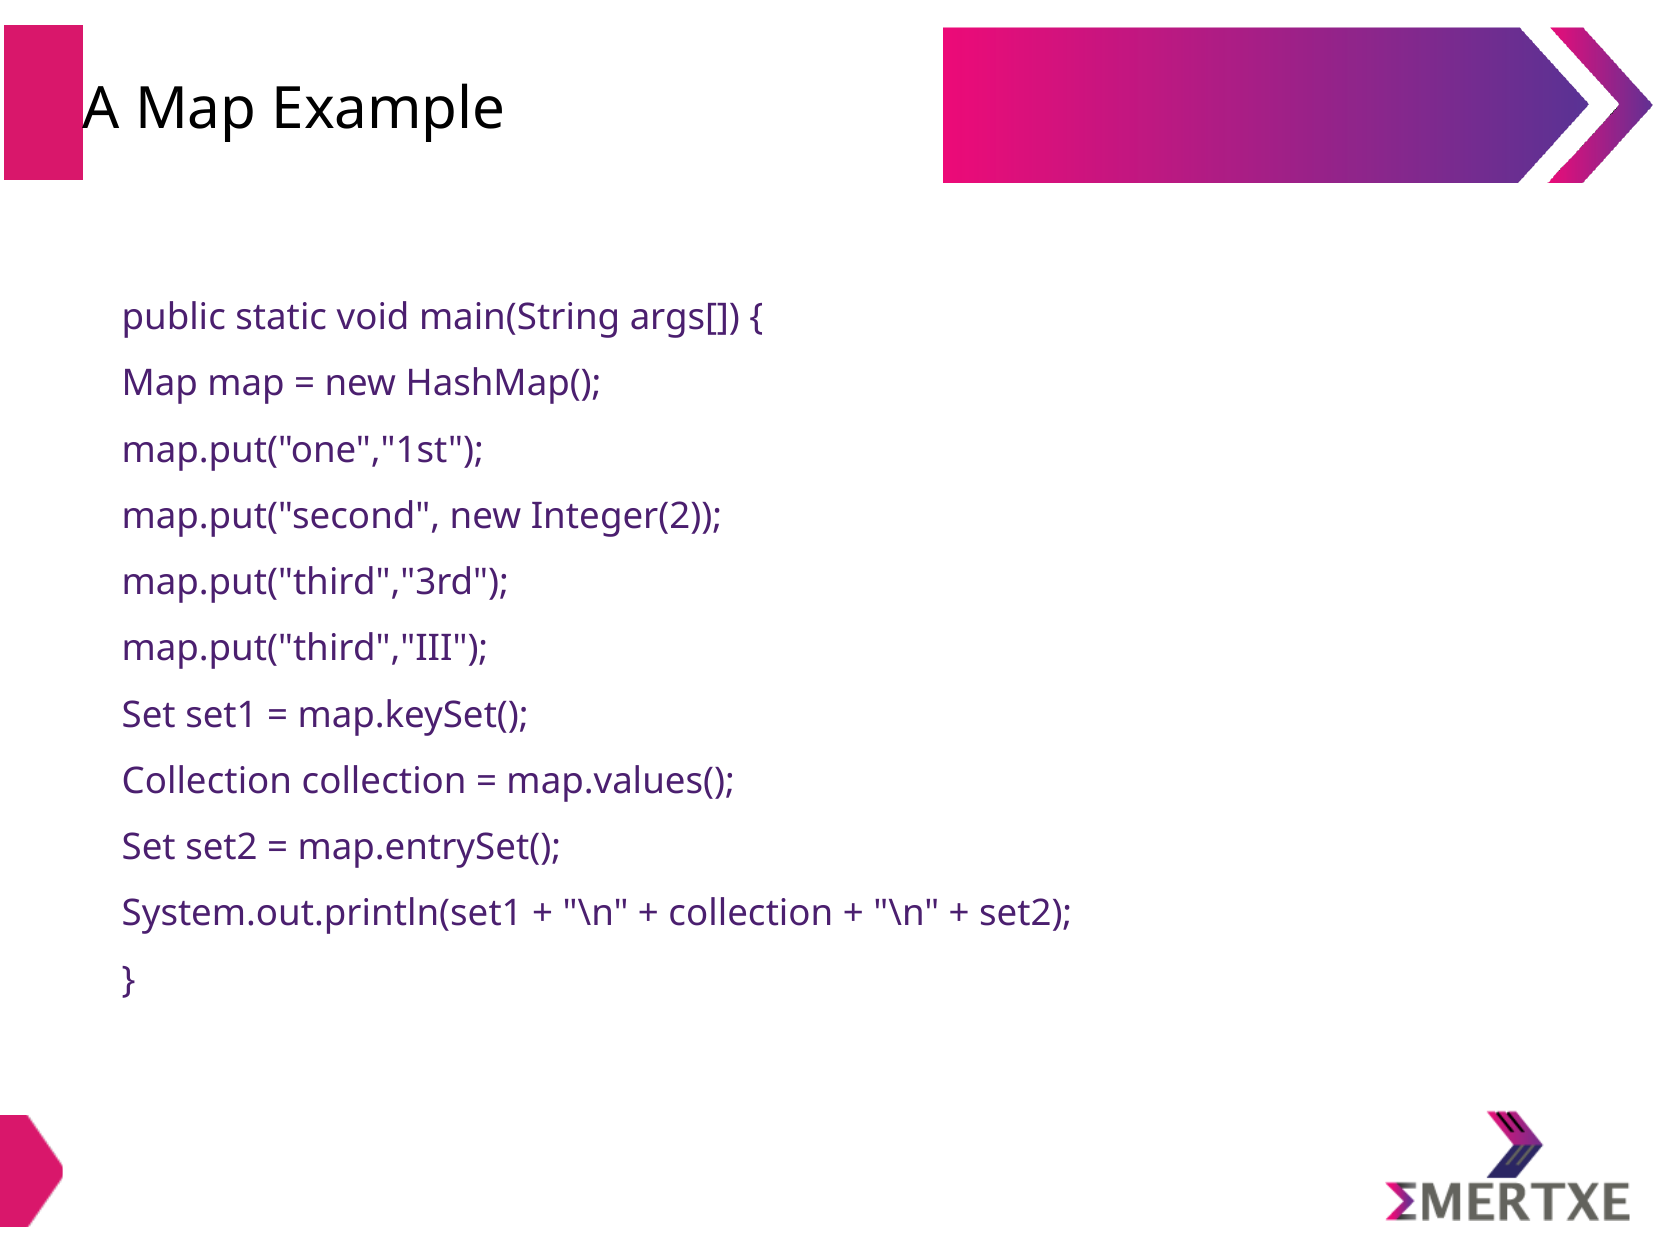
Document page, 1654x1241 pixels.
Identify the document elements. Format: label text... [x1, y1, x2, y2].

picture [1571, 27, 1653, 183]
picture [1385, 1107, 1631, 1221]
list public static void main(String args[]) { Map map = new HashMap(); map.put("one","1st"); map.put("second", new Integer(2)); map.put("third","3rd"); map.put("third","III"); Set set1 = map.keySet(); Collection collection = map.values(); Set set2 = map.entrySet(); System.out.println(set1 + "\n" + collection + "\n" + set2); } [82, 290, 1571, 1010]
title A Map Example [82, 2, 1571, 210]
